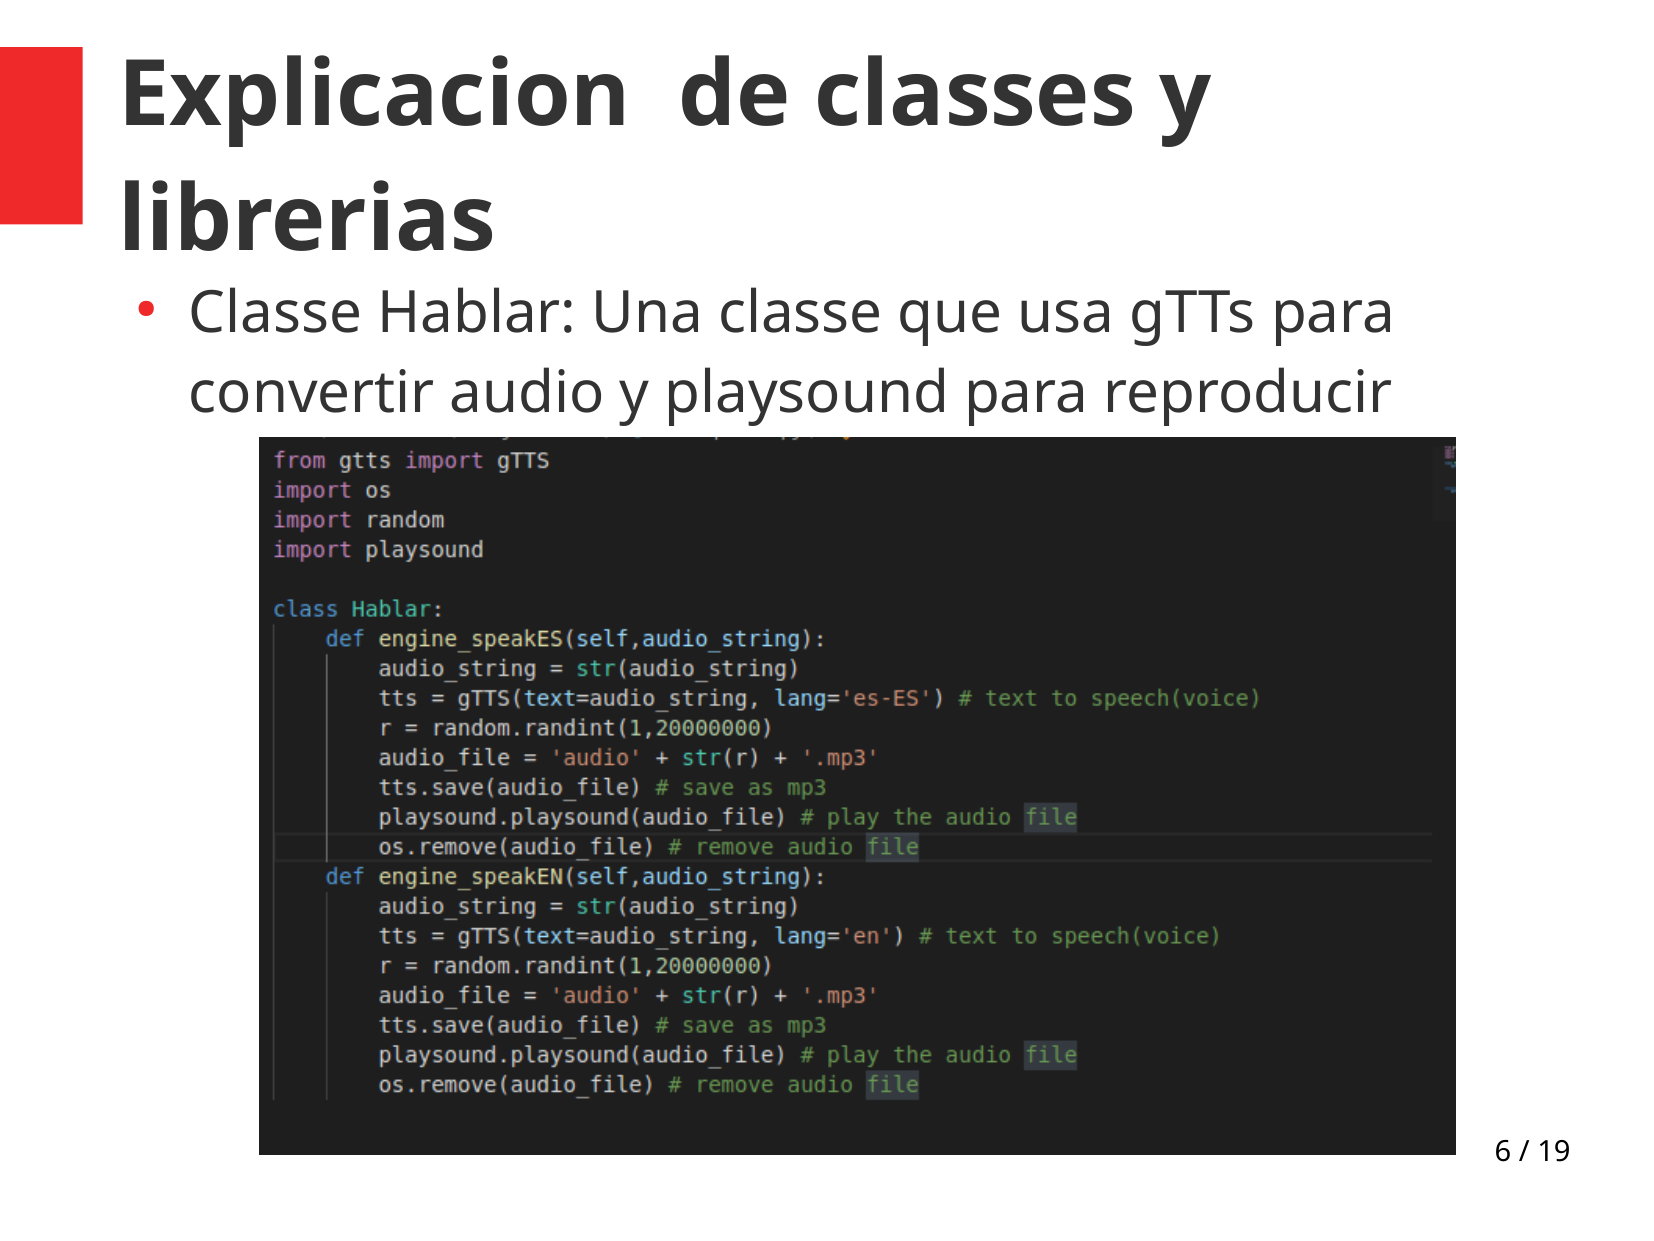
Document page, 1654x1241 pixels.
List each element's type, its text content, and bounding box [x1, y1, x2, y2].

list Classe Hablar: Una classe que usa gTTs para convertir audio y playsound para reproducir [118, 270, 1536, 991]
picture [259, 437, 1456, 1156]
title Explicacion de classes y librerias [118, 45, 1571, 260]
